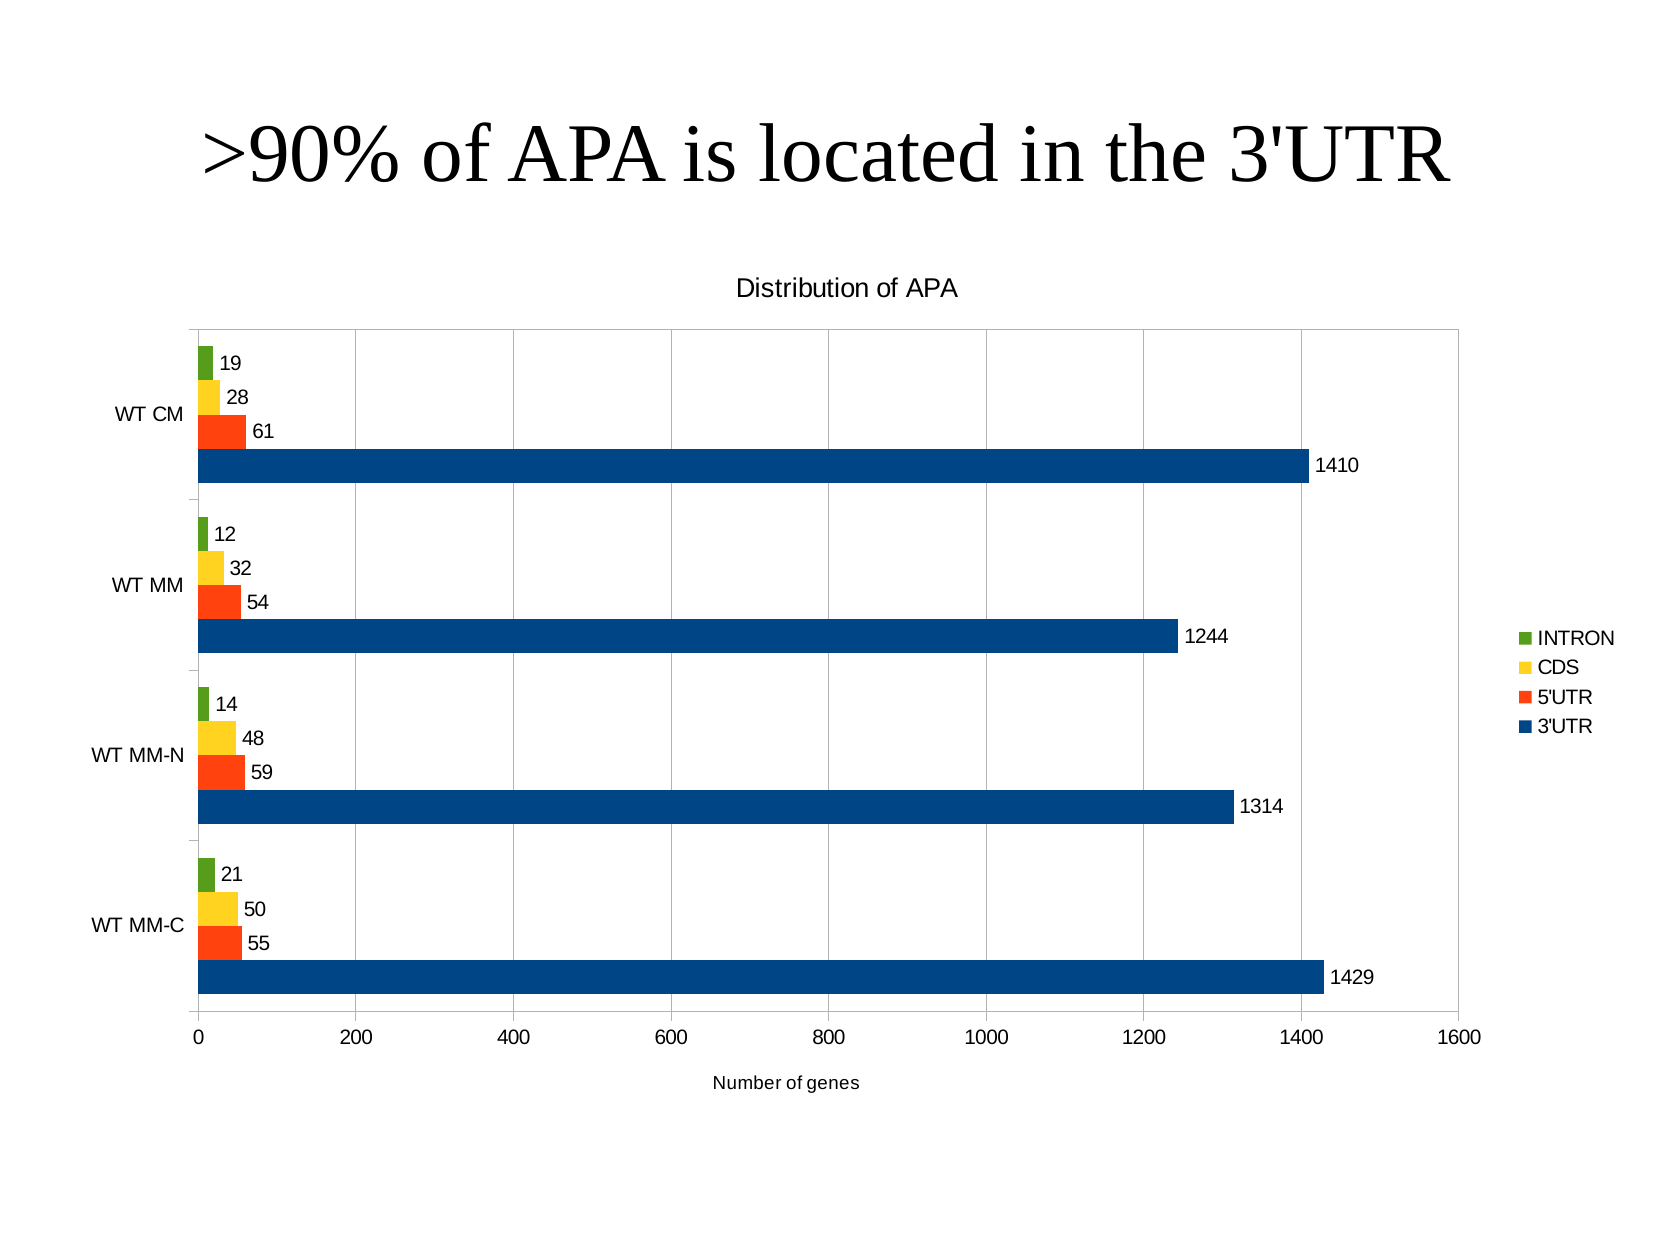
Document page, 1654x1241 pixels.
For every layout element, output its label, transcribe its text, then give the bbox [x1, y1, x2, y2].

title >90% of APA is located in the 3'UTR [82, 49, 1571, 240]
chart [60, 240, 1634, 1126]
